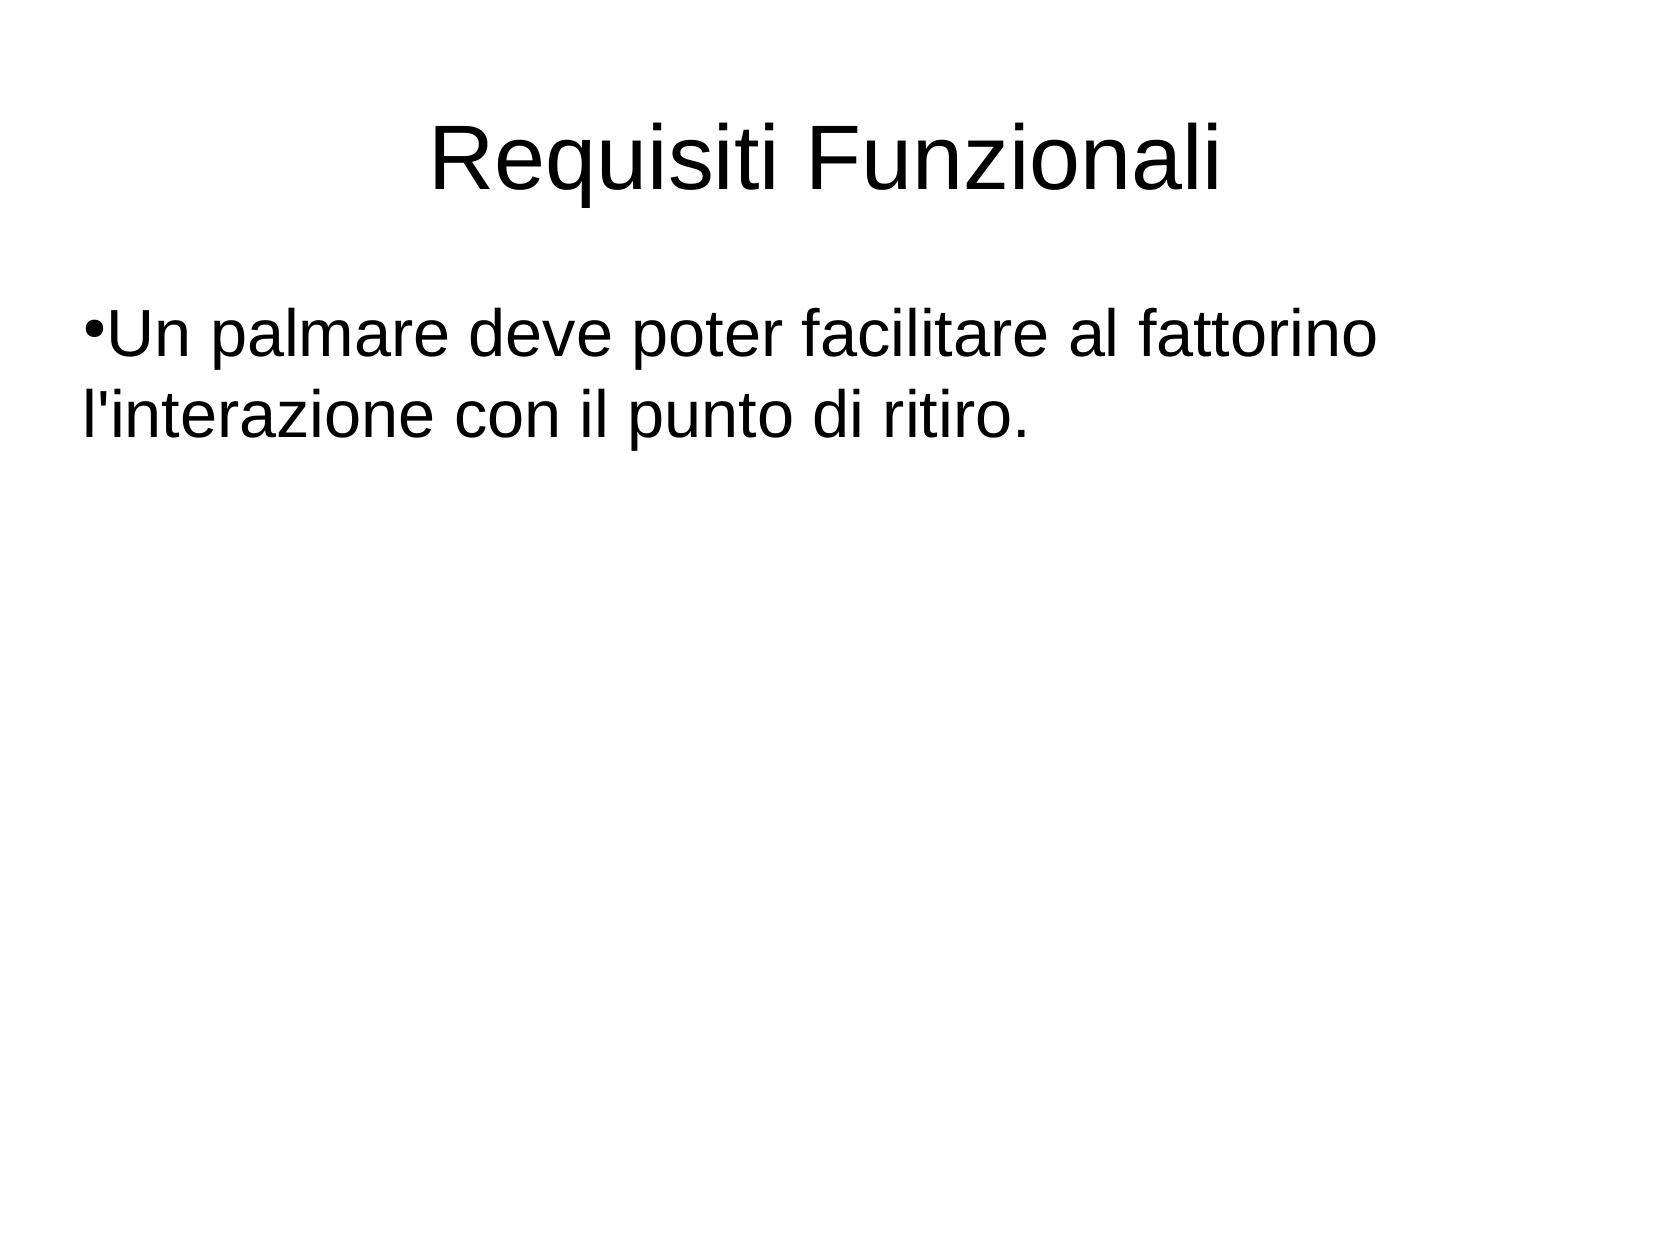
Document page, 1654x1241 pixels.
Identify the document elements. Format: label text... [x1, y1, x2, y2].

title Requisiti Funzionali [82, 49, 1571, 257]
list Un palmare deve poter facilitare al fattorino l'interazione con il punto di ritiro. [82, 290, 1571, 1010]
